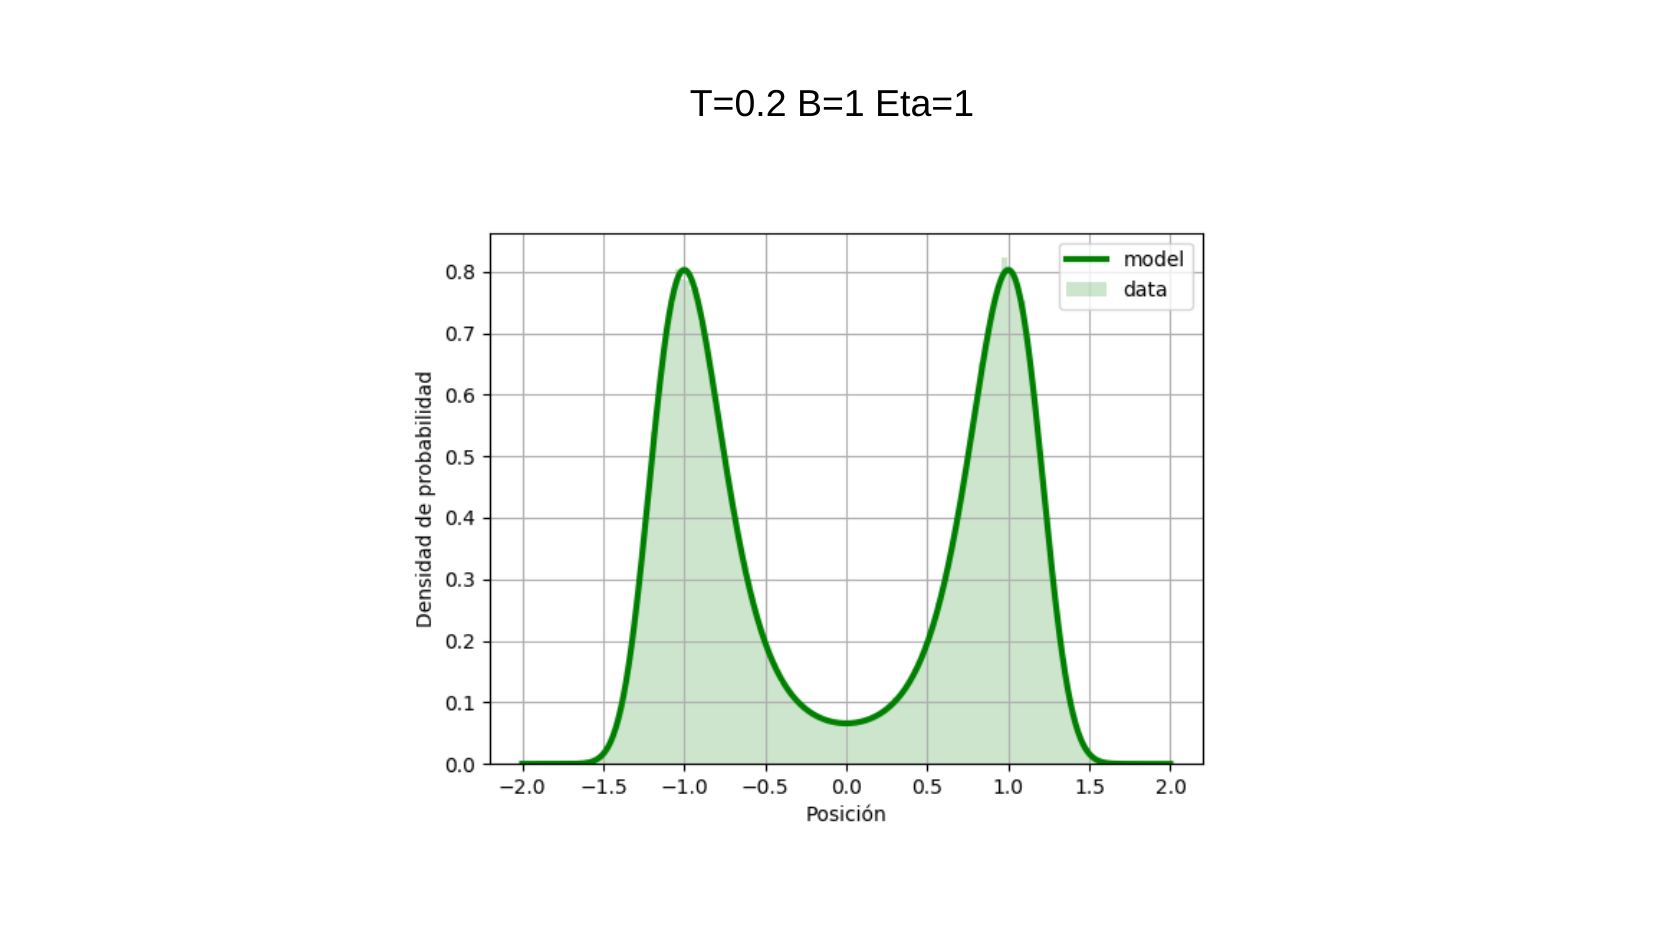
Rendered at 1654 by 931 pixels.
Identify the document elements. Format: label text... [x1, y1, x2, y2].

text_box T=0.2 B=1 Eta=1 [675, 75, 1063, 132]
picture [375, 150, 1295, 841]
